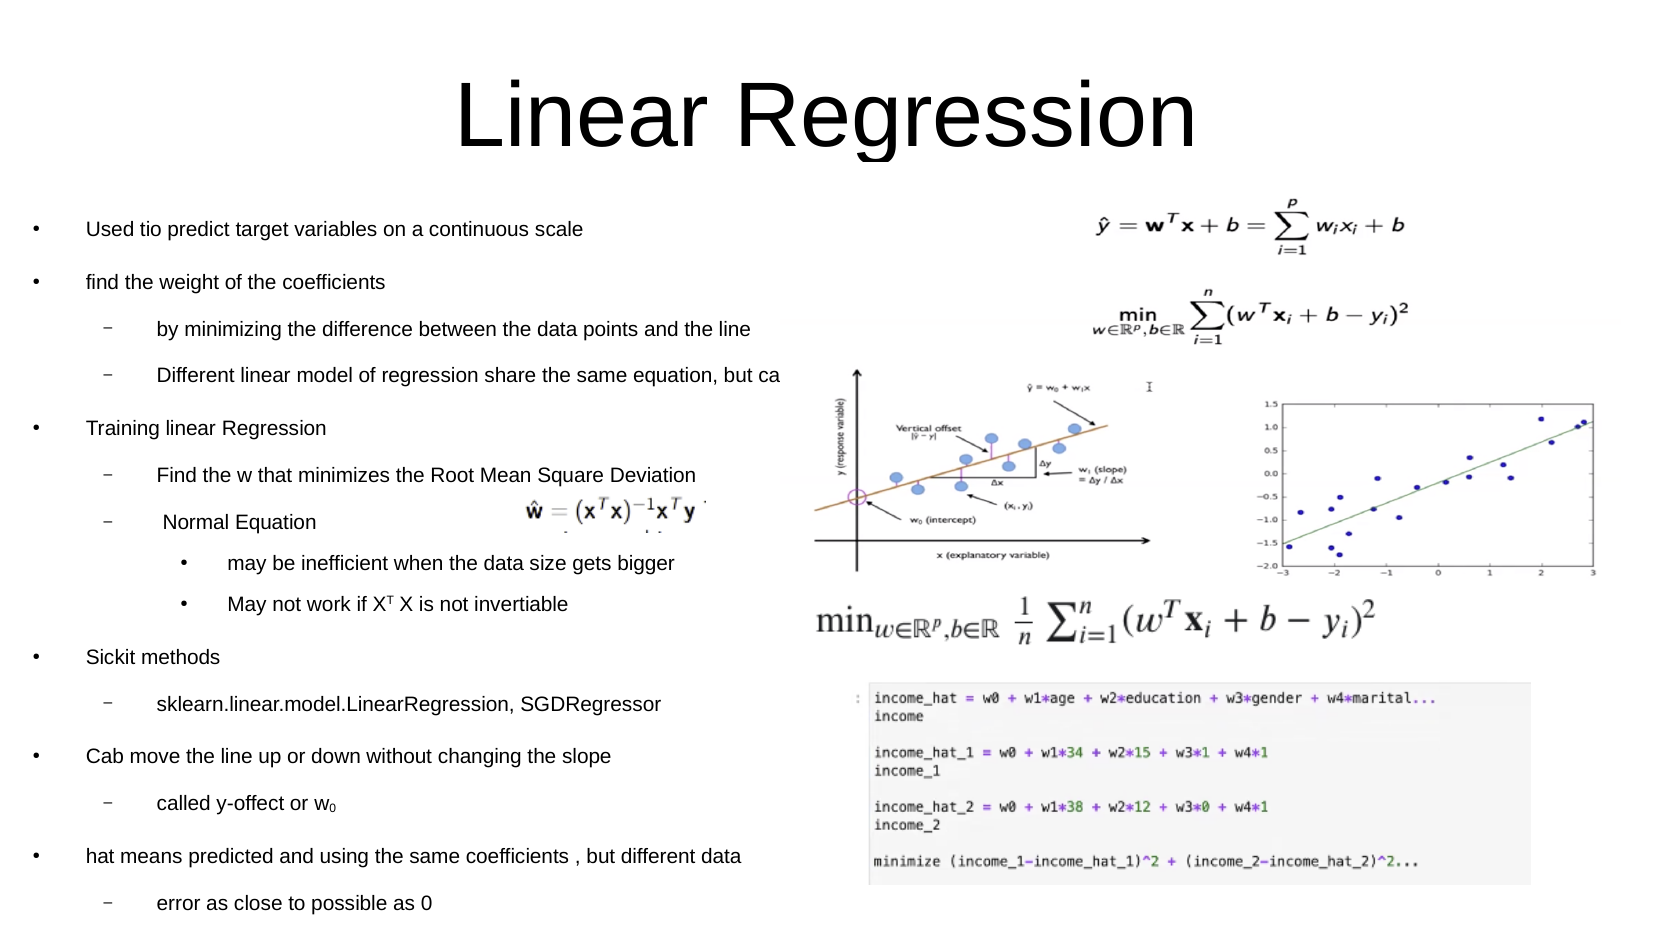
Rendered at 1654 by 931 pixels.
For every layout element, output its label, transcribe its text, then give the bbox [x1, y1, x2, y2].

list Used tio predict target variables on a continuous scale find the weight of the coefficients by minimizing the difference between the data points and the line Different linear model of regression share the same equation, but calculate weight and b differently Training linear Regression Find the w that minimizes the Root Mean Square Deviation Normal Equation may be inefficient when the data size gets bigger May not work if XT X is not invertiable Sickit methods sklearn.linear.model.LinearRegression, SGDRegressor Cab move the line up or down without changing the slope called y-offect or w0 hat means predicted and using the same coefficients , but different data error as close to possible as 0 [15, 217, 1571, 916]
picture [516, 494, 706, 533]
picture [851, 677, 1531, 886]
picture [780, 162, 1621, 586]
title Linear Regression [82, 37, 1571, 193]
picture [808, 591, 1389, 660]
